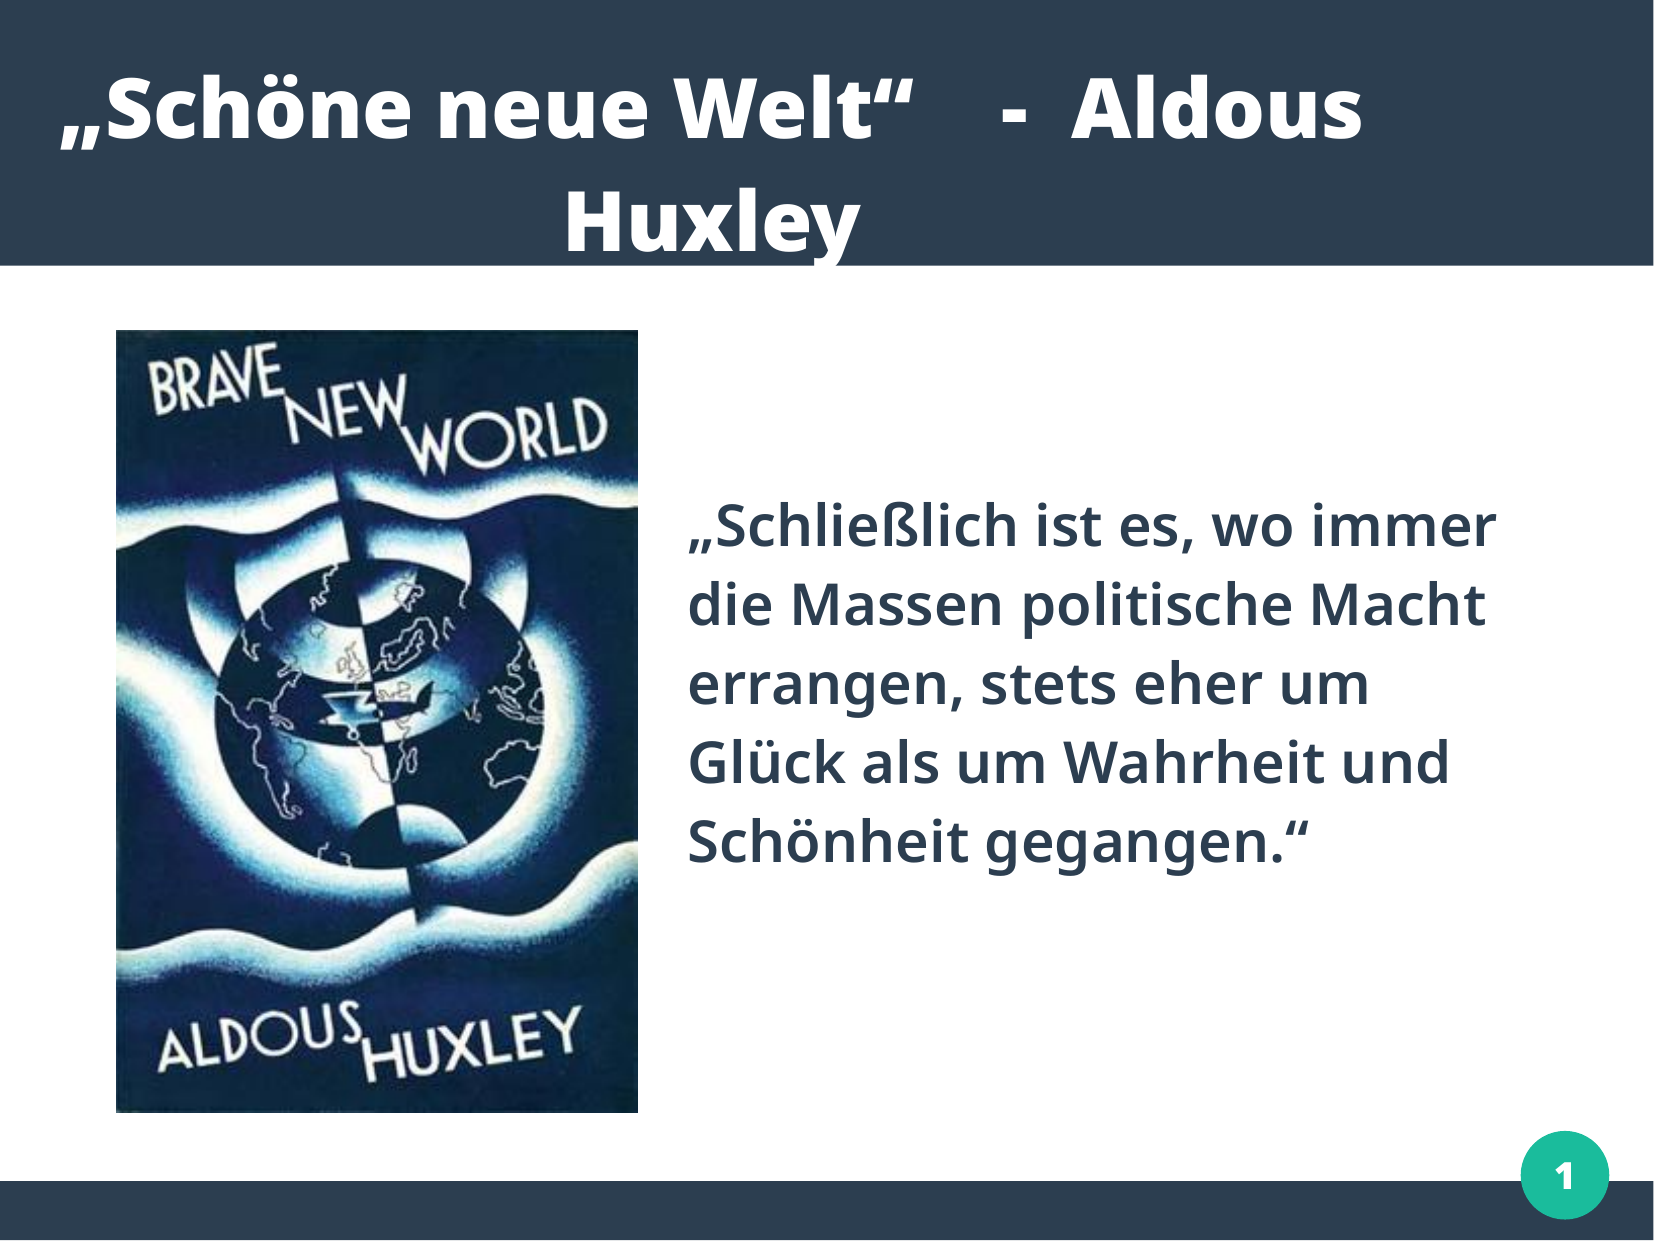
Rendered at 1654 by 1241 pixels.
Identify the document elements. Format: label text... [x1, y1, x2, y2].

picture [116, 330, 638, 1113]
title „Schöne neue Welt“ - Aldous Huxley [59, 49, 1595, 207]
list „Schließlich ist es, wo immer die Massen politische Macht errangen, stets eher um Glück als um Wahrheit und Schönheit gegangen.“ [638, 484, 1524, 934]
